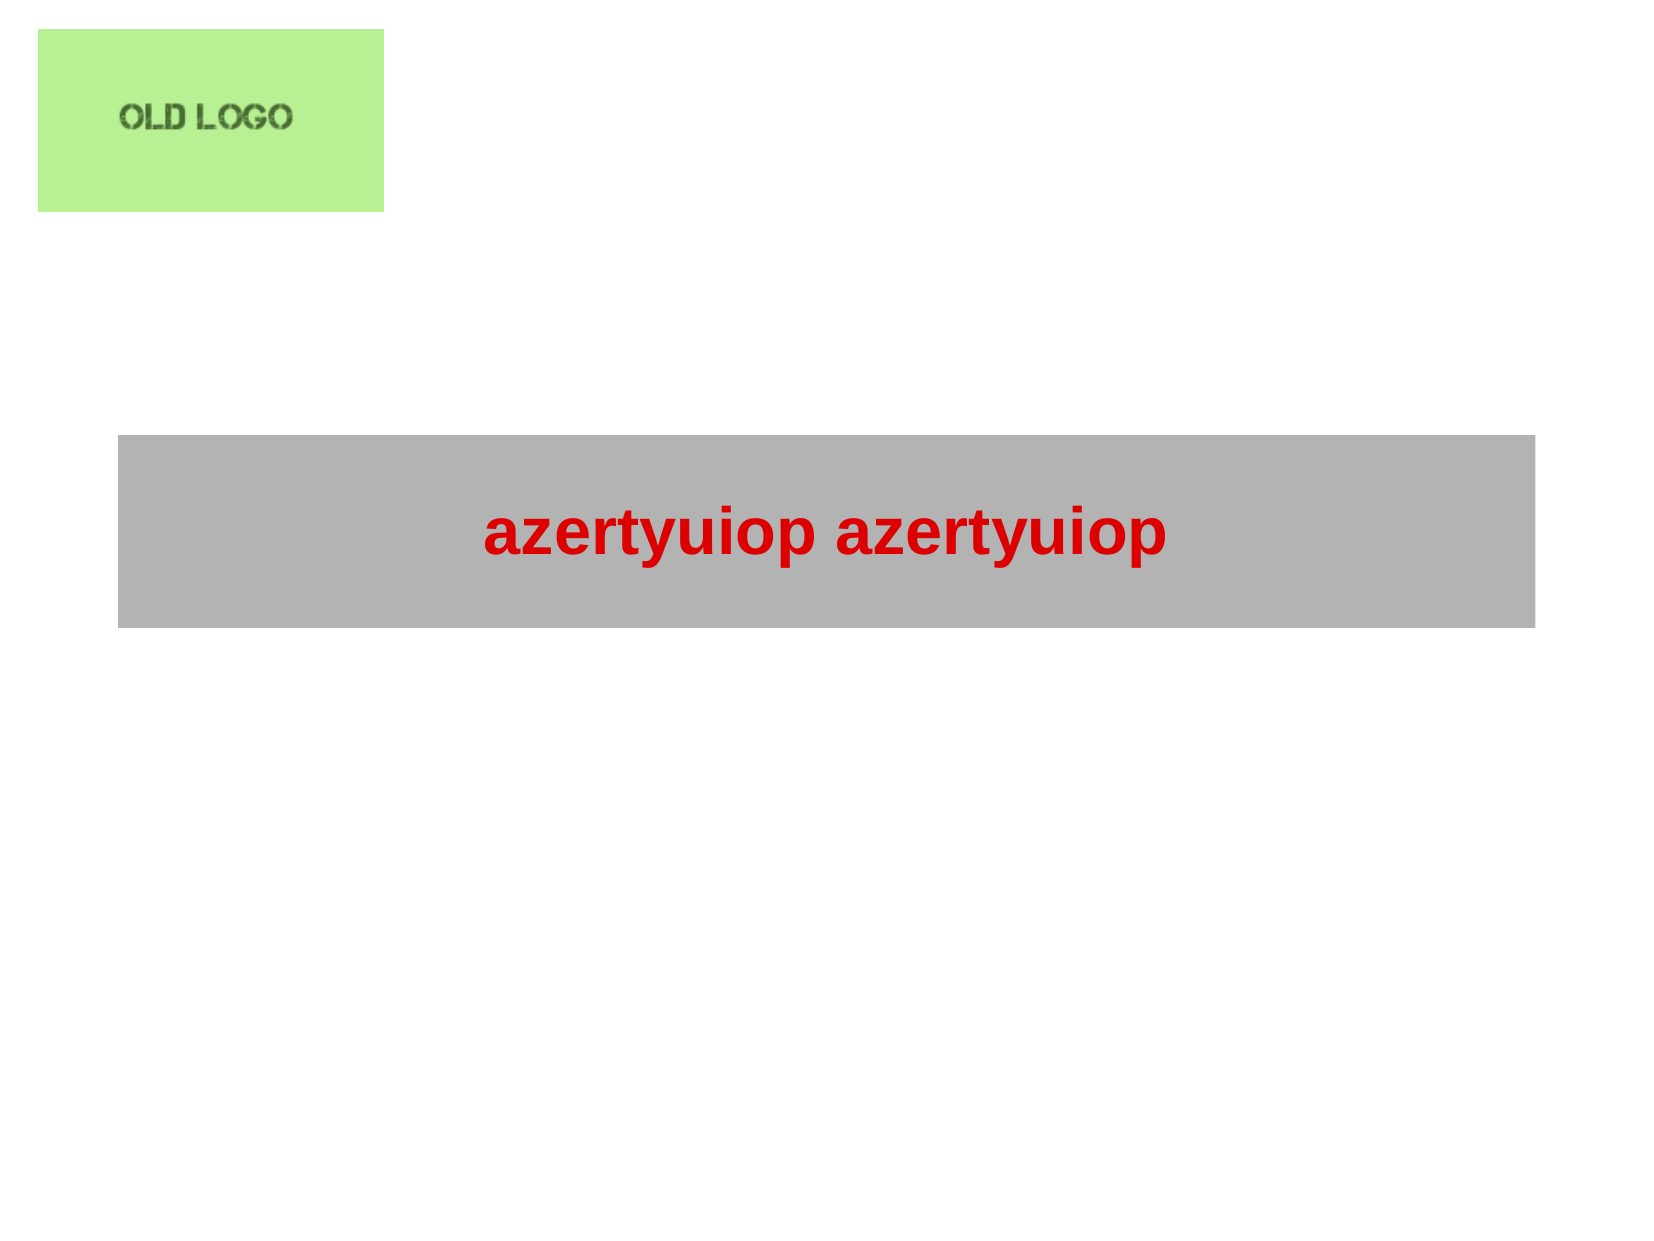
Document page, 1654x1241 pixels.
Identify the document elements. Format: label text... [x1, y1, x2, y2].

text_box azertyuiop azertyuiop [118, 435, 1536, 628]
picture [38, 29, 384, 212]
